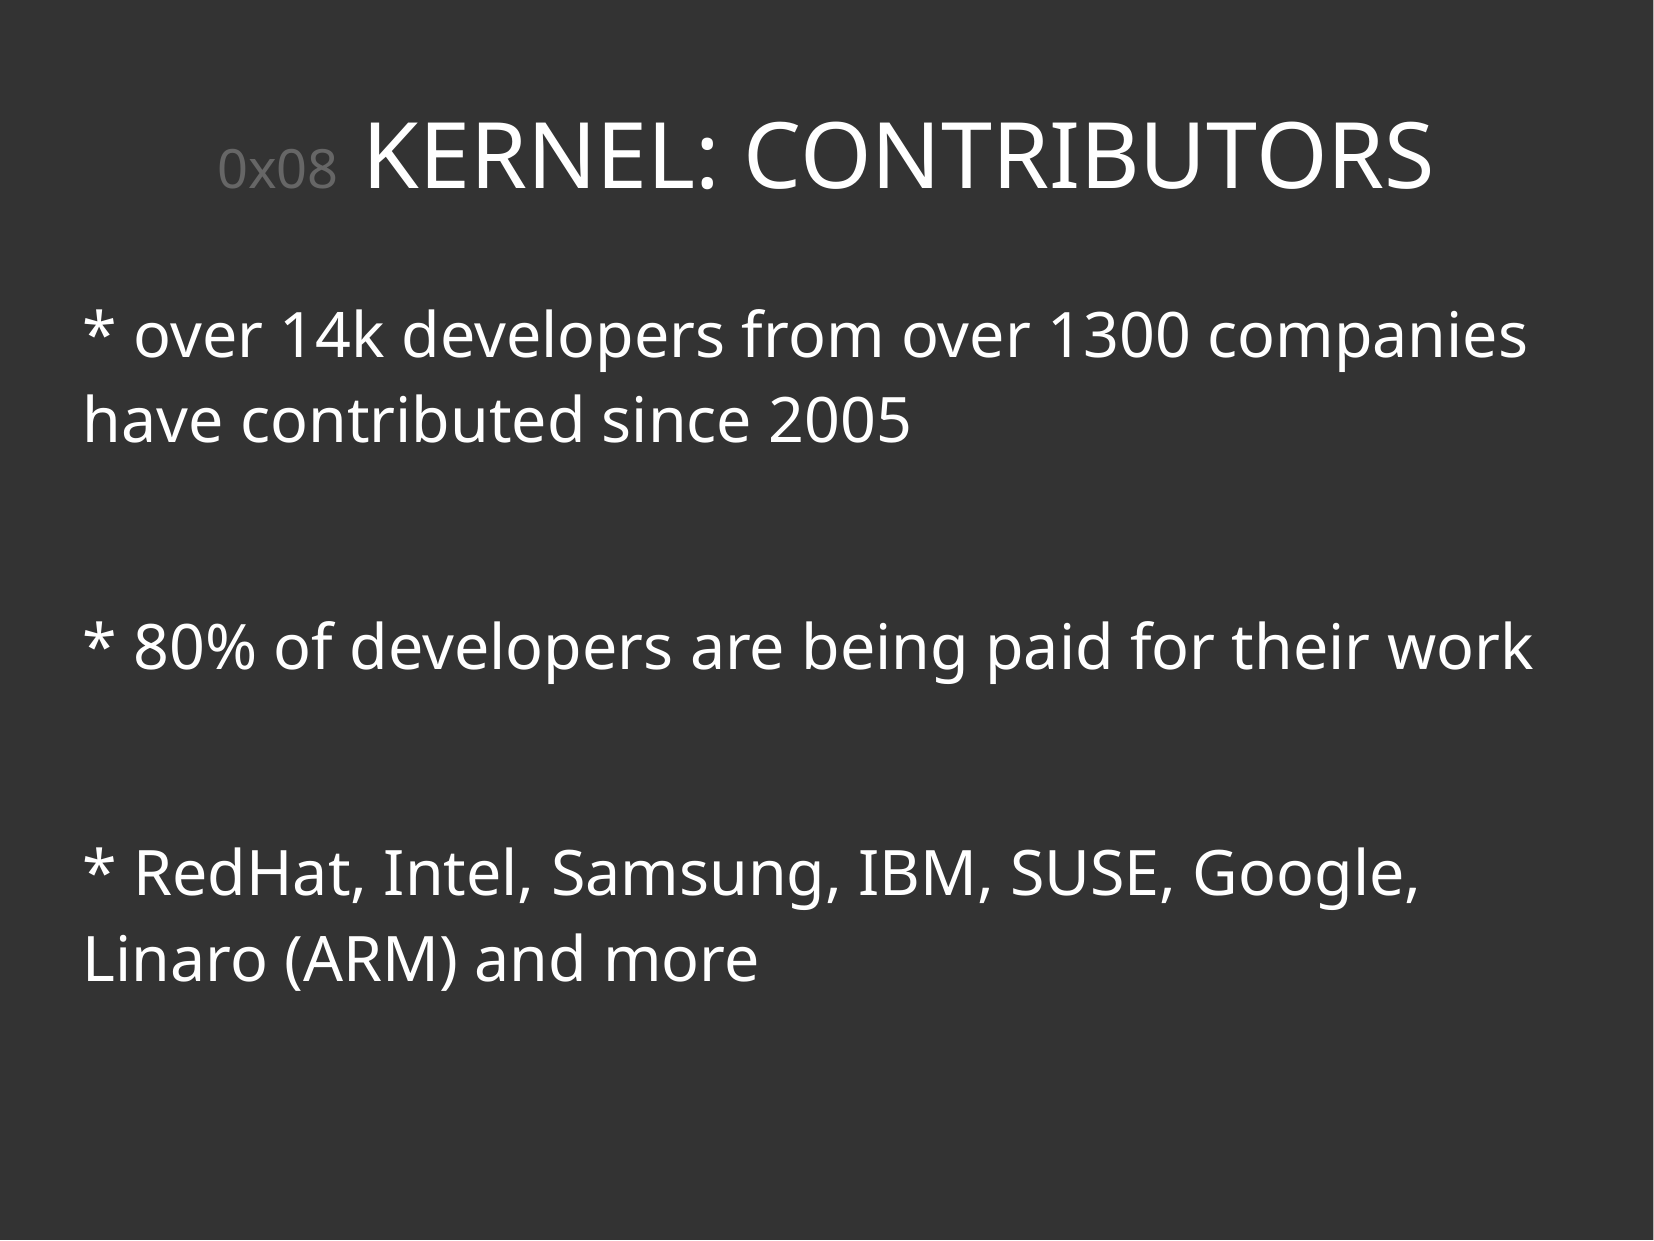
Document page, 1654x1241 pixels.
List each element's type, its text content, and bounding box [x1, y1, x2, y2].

list * over 14k developers from over 1300 companies have contributed since 2005 * 80% of developers are being paid for their work * RedHat, Intel, Samsung, IBM, SUSE, Google, Linaro (ARM) and more [82, 290, 1571, 1010]
title 0x08 KERNEL: CONTRIBUTORS [82, 49, 1571, 257]
